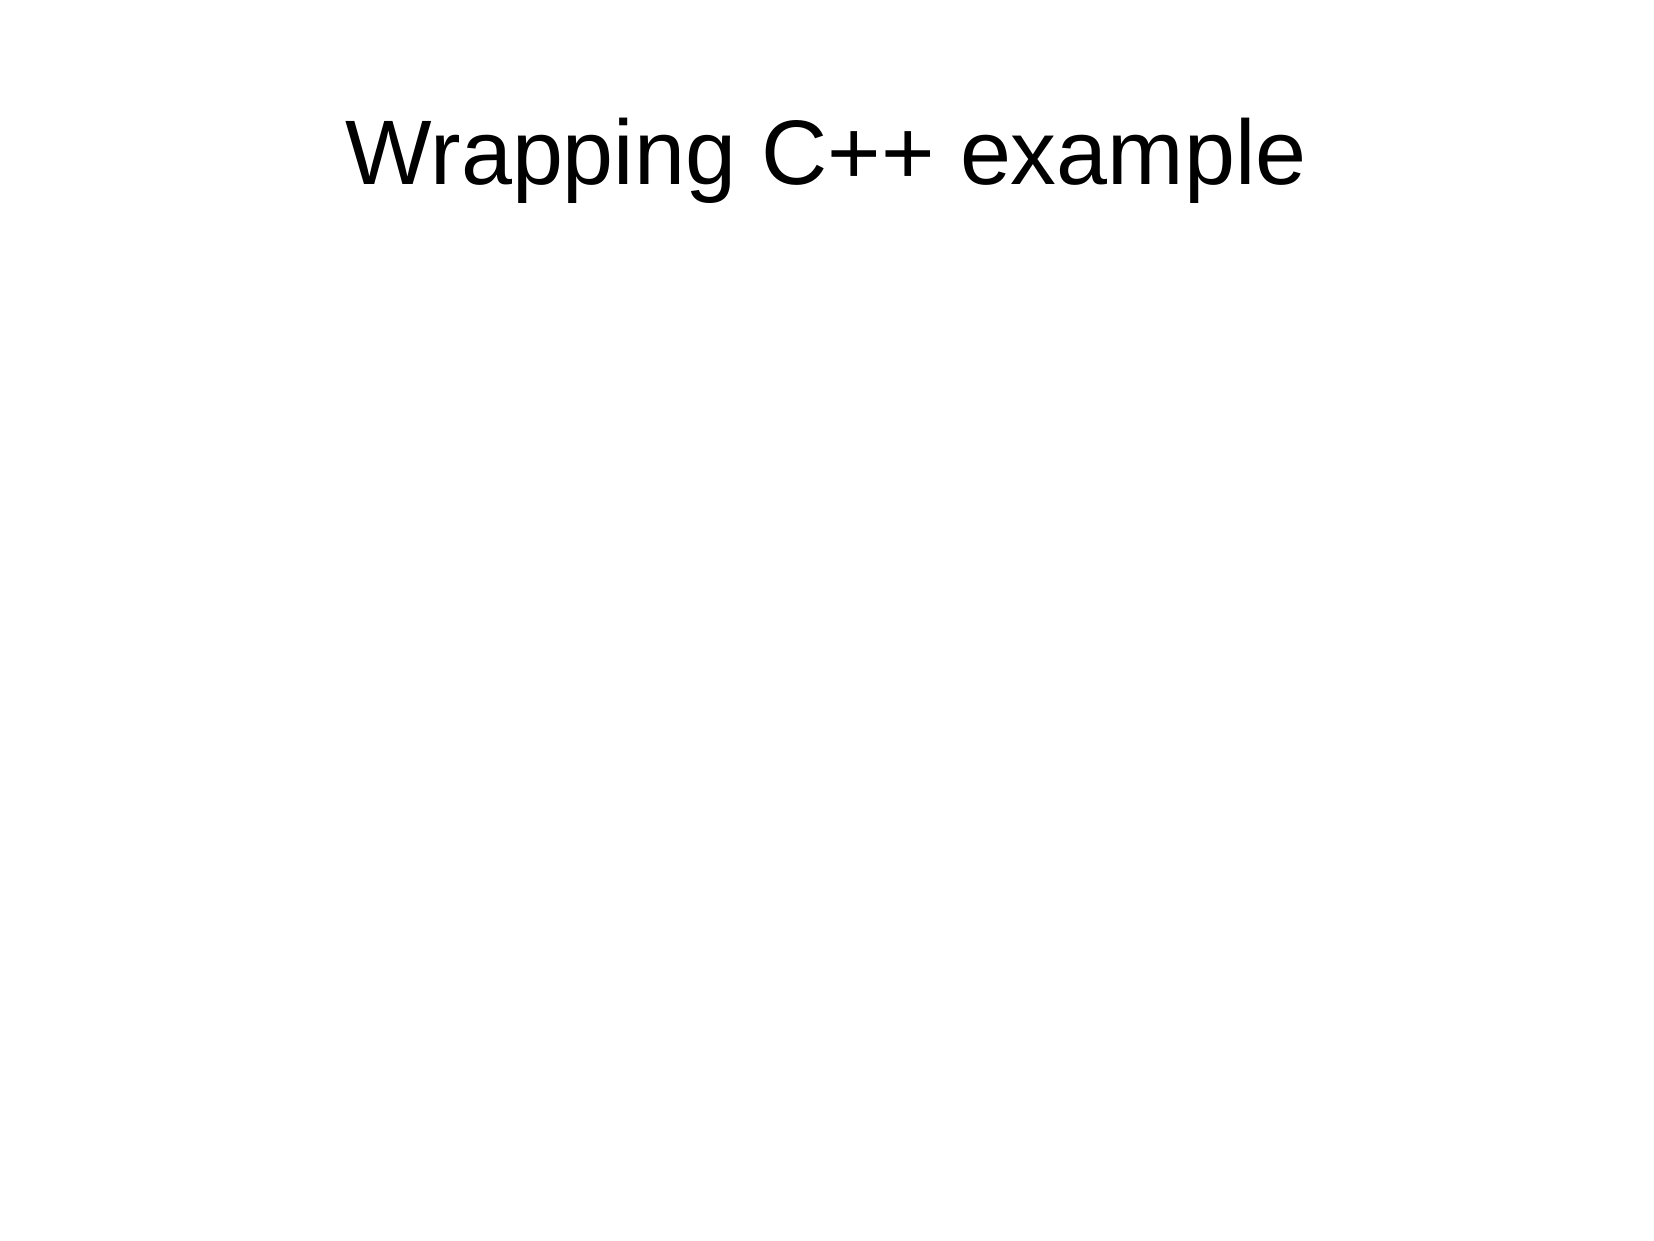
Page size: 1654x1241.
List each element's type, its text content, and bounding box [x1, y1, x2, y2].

title Wrapping C++ example [82, 49, 1571, 257]
